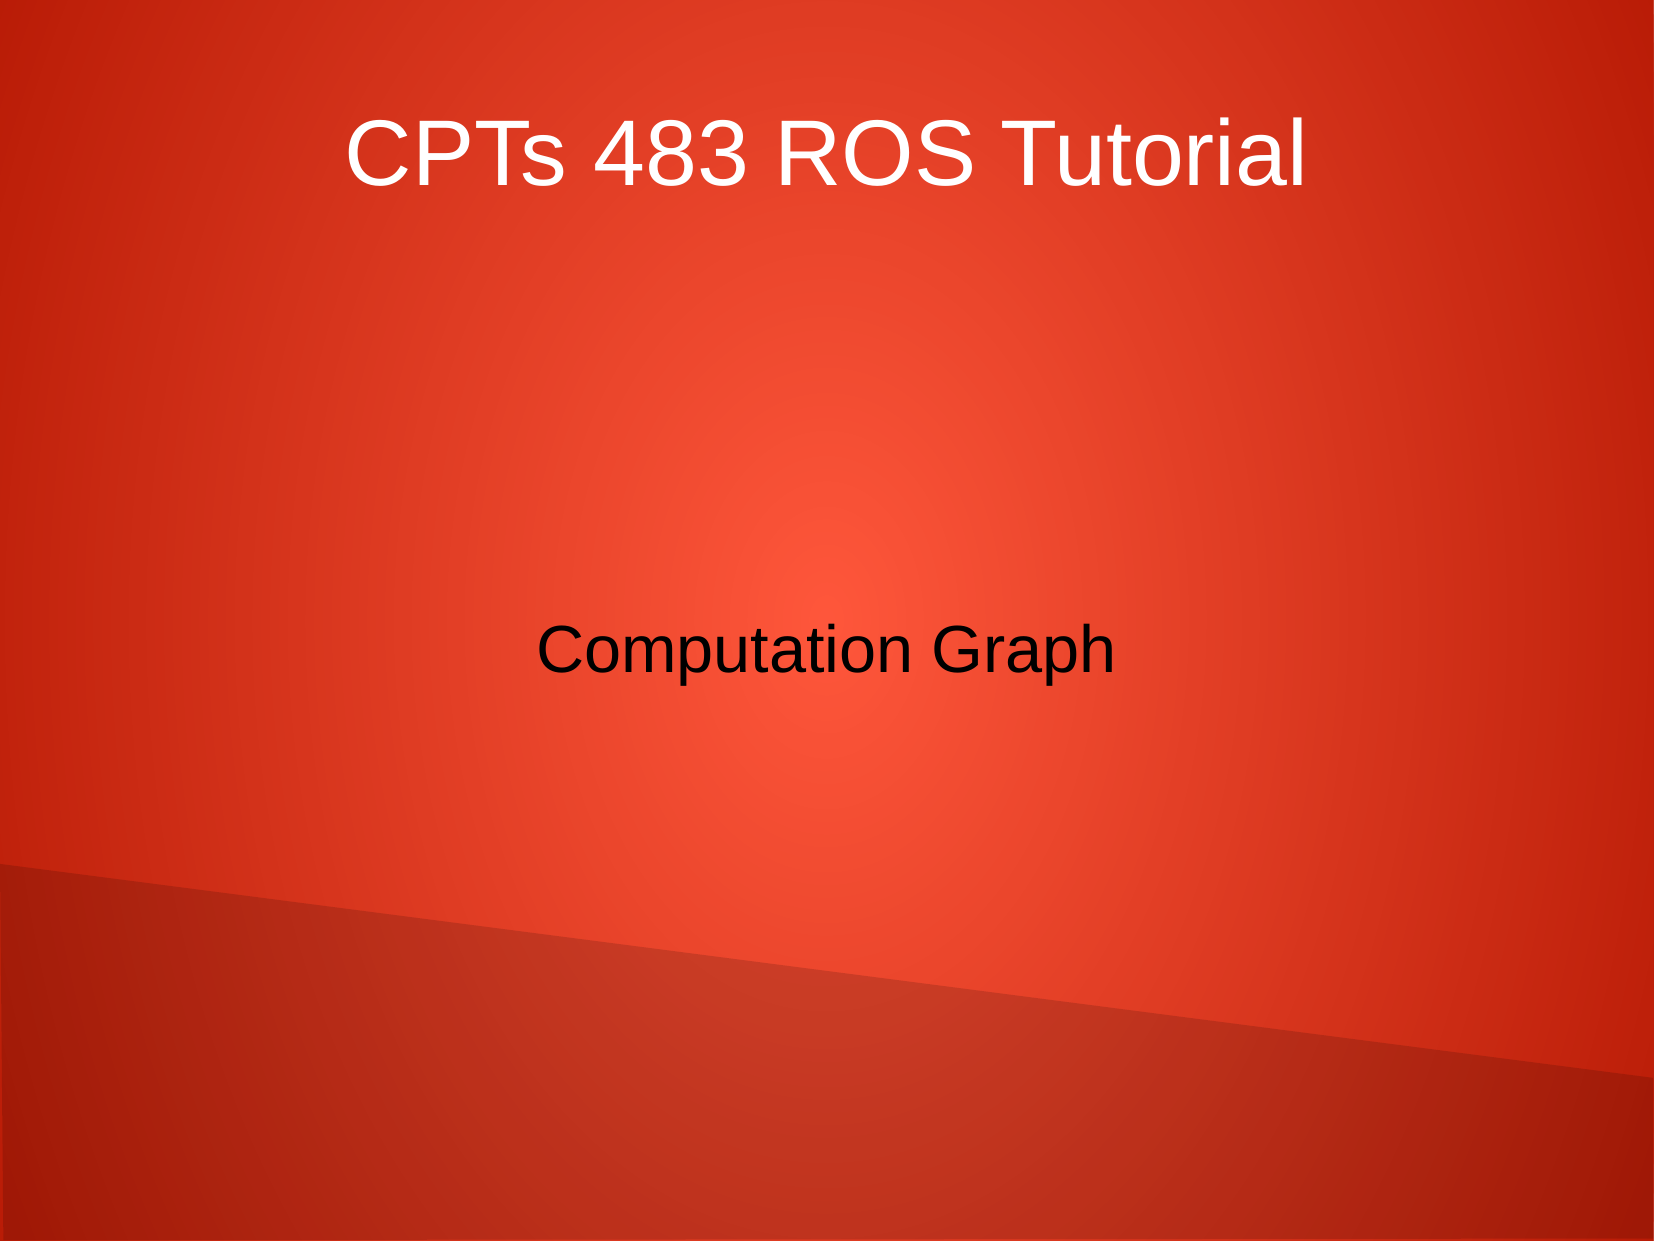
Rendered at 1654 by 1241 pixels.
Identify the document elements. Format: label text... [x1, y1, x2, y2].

subtitle Computation Graph [82, 290, 1571, 1010]
title CPTs 483 ROS Tutorial [82, 49, 1571, 257]
